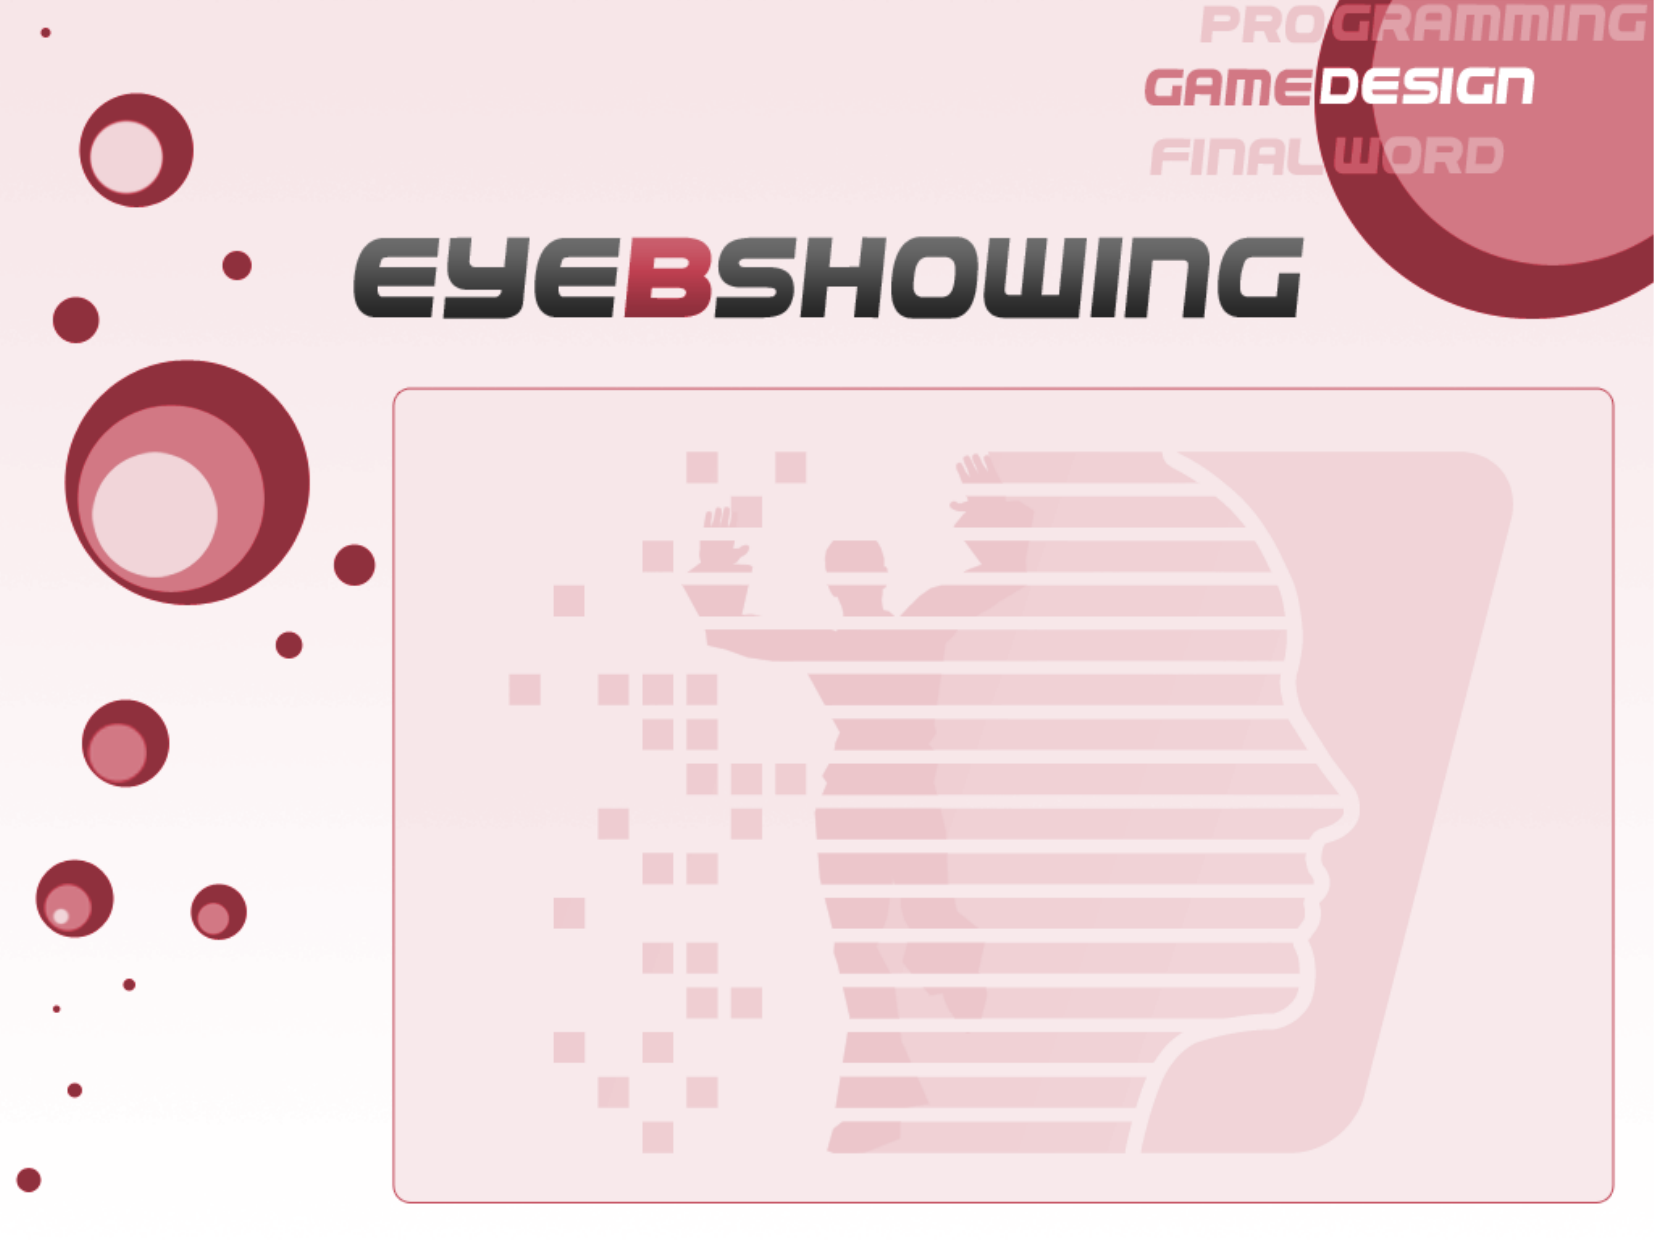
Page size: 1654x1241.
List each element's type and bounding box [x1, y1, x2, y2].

text_box [413, 413, 1595, 1182]
picture [0, 0, 1654, 1241]
